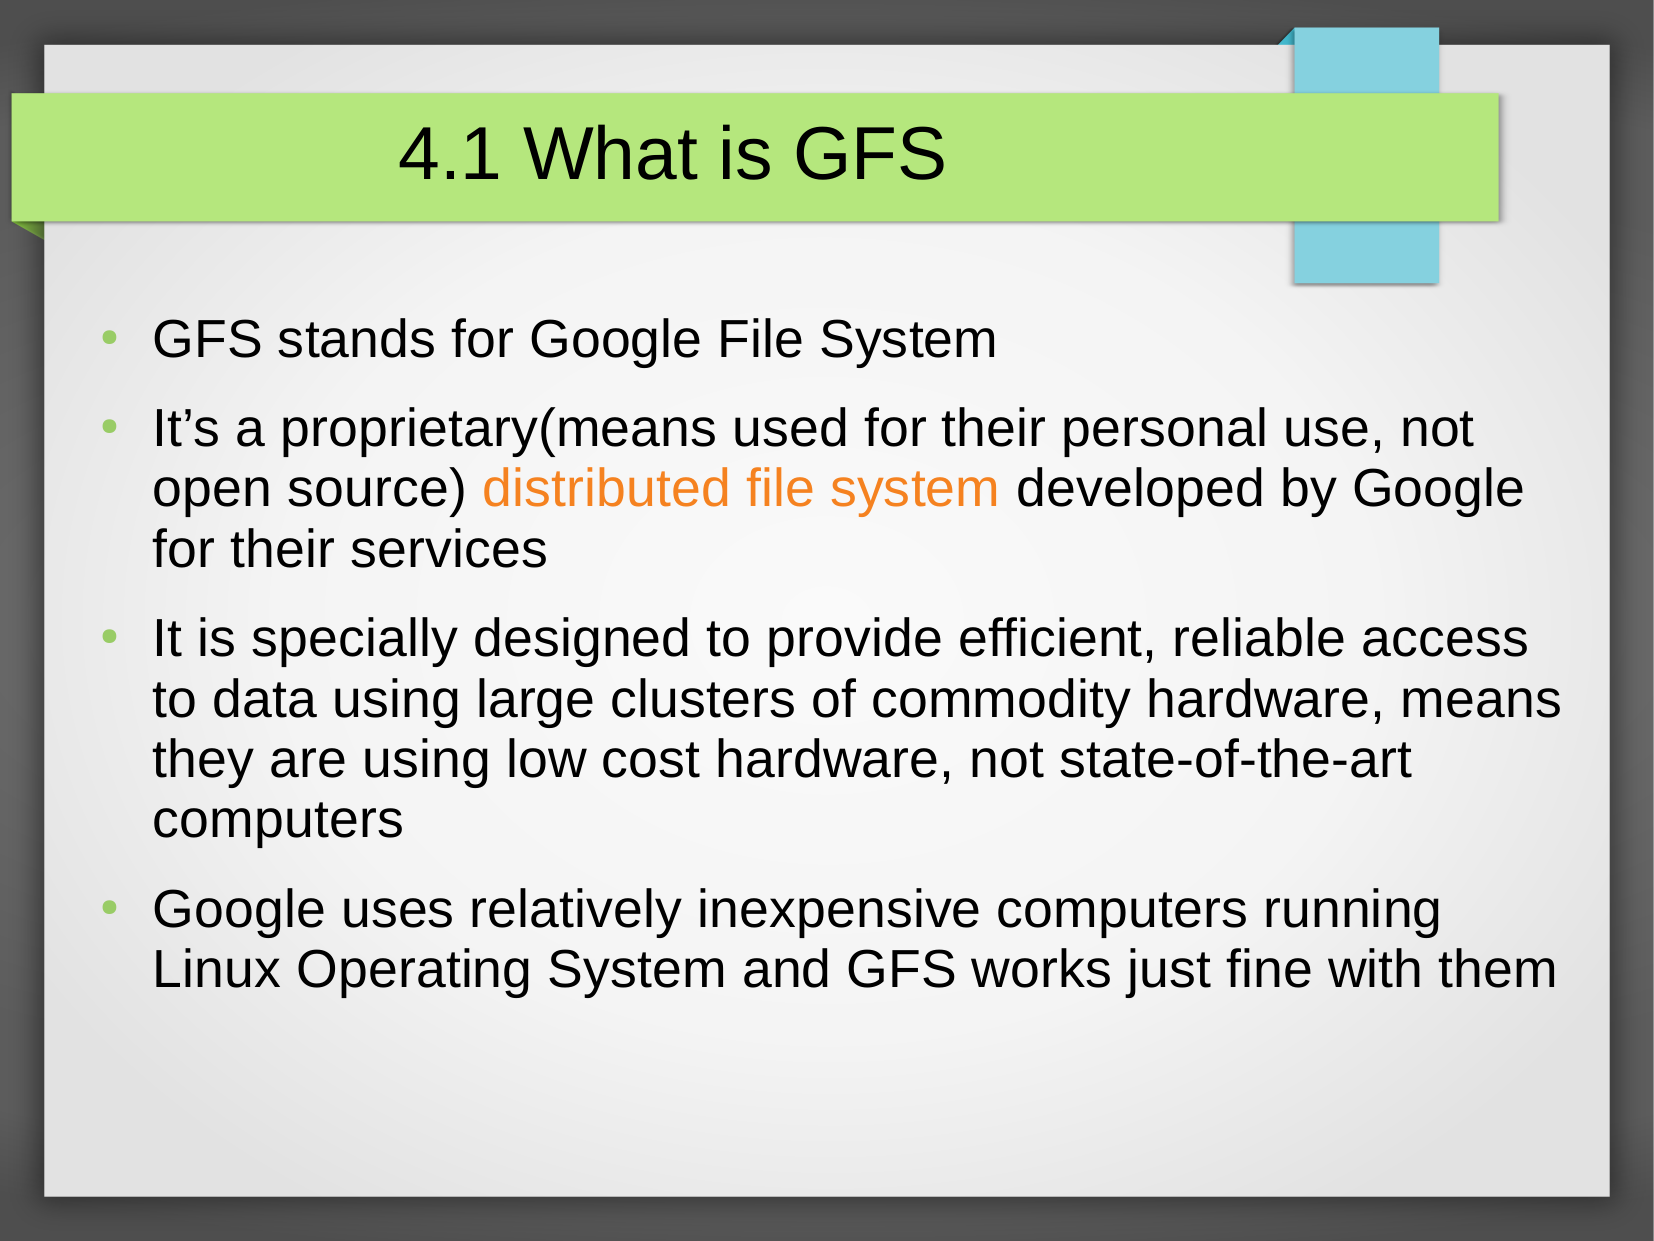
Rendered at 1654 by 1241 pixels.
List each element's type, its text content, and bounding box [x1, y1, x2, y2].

picture [0, 0, 1654, 1241]
list GFS stands for Google File System It’s a proprietary(means used for their personal use, not open source) distributed file system developed by Google for their services It is specially designed to provide efficient, reliable access to data using large clusters of commodity hardware, means they are using low cost hardware, not state-of-the-art computers Google uses relatively inexpensive computers running Linux Operating System and GFS works just fine with them [82, 308, 1571, 1052]
title 4.1 What is GFS [82, 94, 1264, 213]
